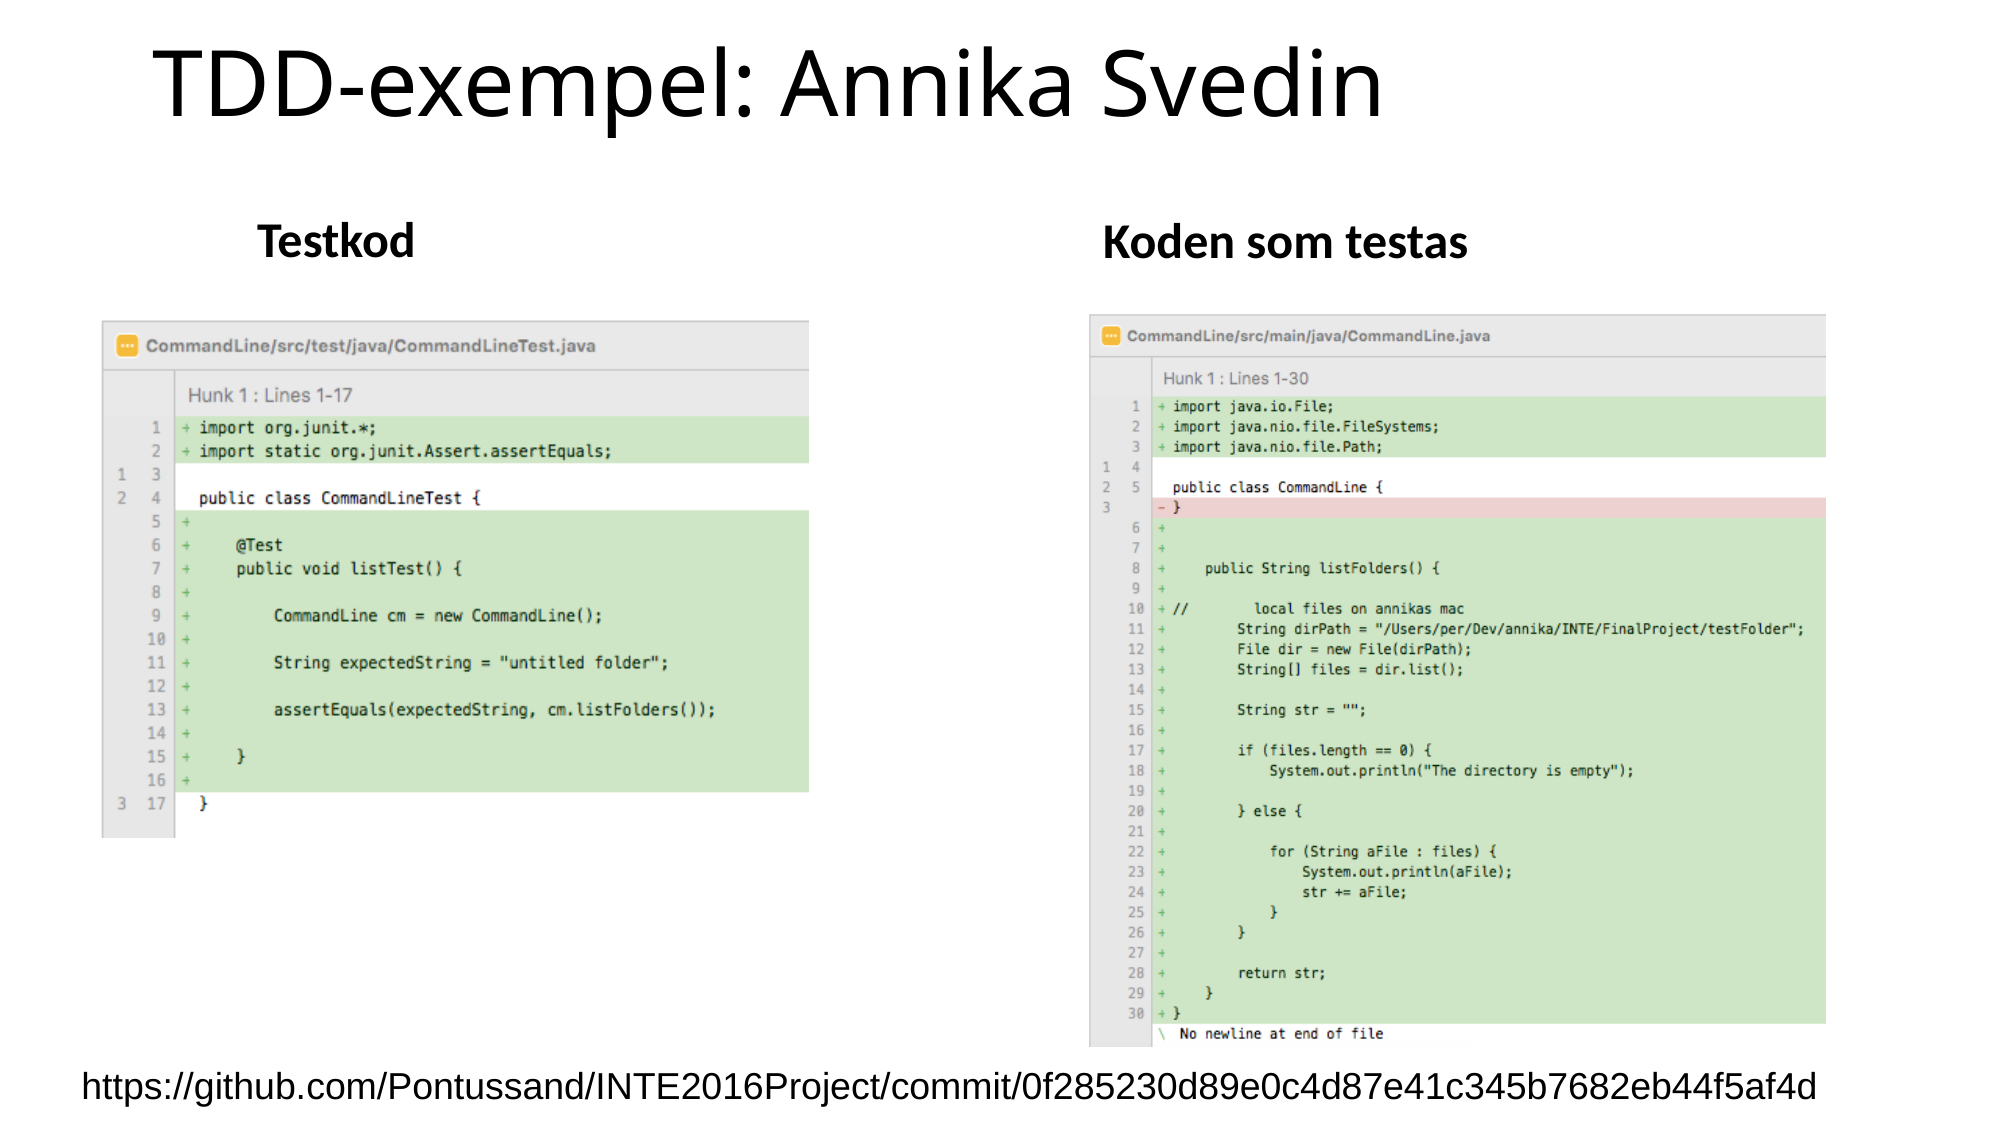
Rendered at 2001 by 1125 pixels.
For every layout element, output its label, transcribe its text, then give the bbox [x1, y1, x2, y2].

picture [1088, 313, 1826, 1047]
text_box TDD-exempel: Annika Svedin [137, 21, 1863, 151]
picture [99, 313, 809, 838]
text_box Koden som testas [1088, 140, 1765, 276]
text_box https://github.com/Pontussand/INTE2016Project/commit/0f285230d89e0c4d87e41c345b7682eb44f5af4d [66, 1054, 1882, 1115]
text_box Testkod [242, 139, 1089, 275]
